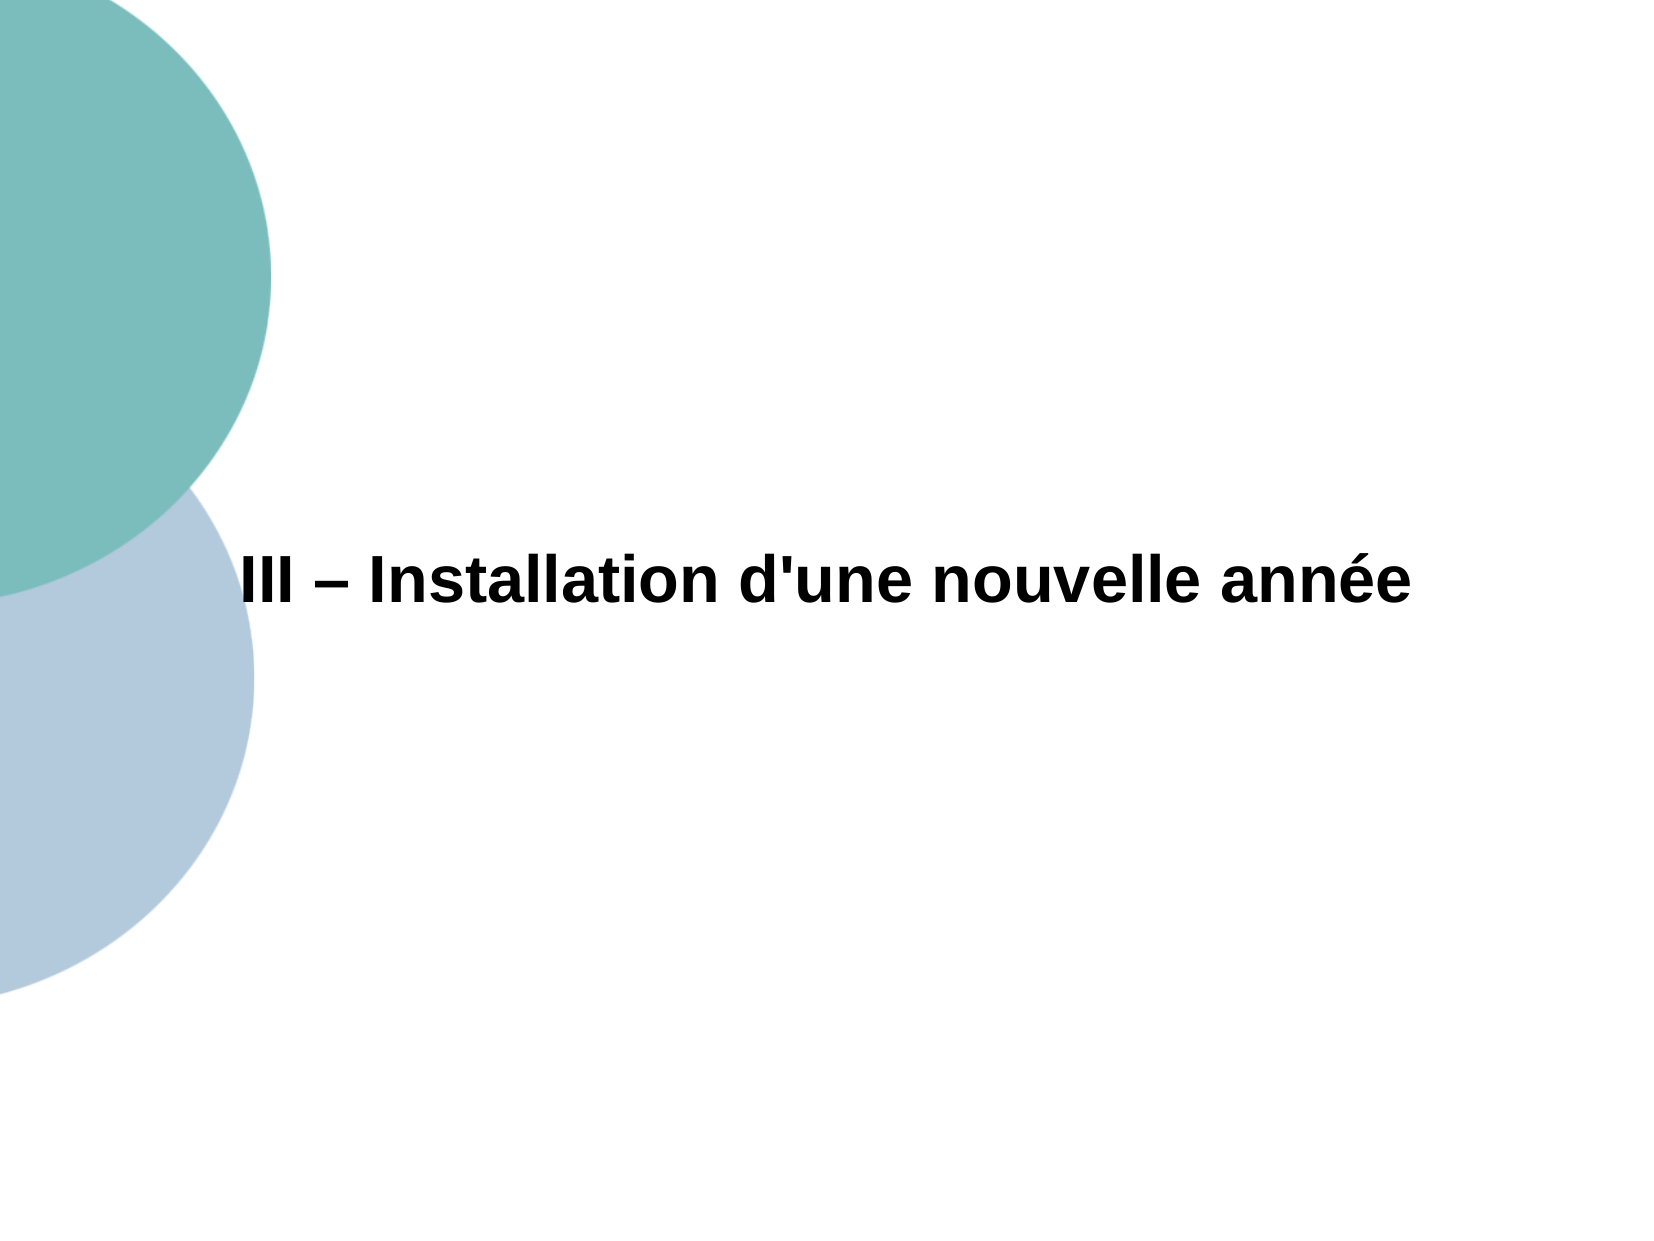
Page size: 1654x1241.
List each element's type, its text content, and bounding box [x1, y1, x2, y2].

picture [0, 0, 1654, 1241]
subtitle III – Installation d'une nouvelle année [82, 56, 1571, 1102]
